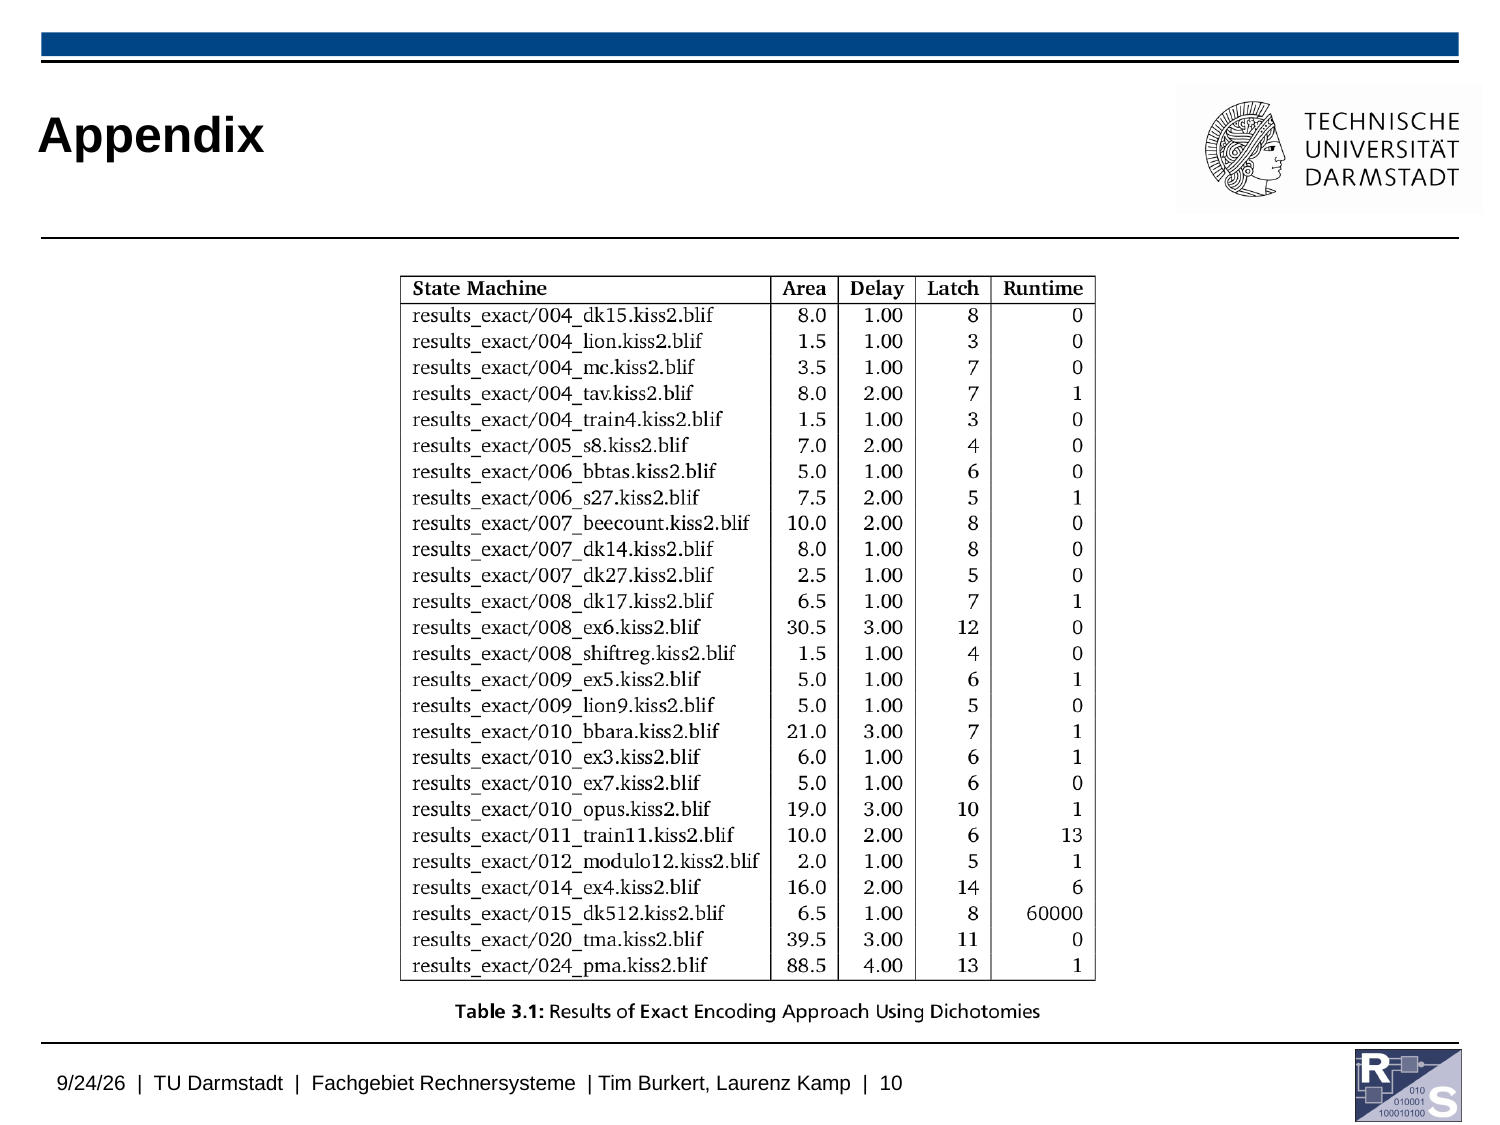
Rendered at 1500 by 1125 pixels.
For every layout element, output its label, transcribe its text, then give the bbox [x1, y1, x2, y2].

picture [1355, 1049, 1462, 1122]
picture [363, 263, 1132, 1032]
title Appendix [37, 60, 1127, 211]
